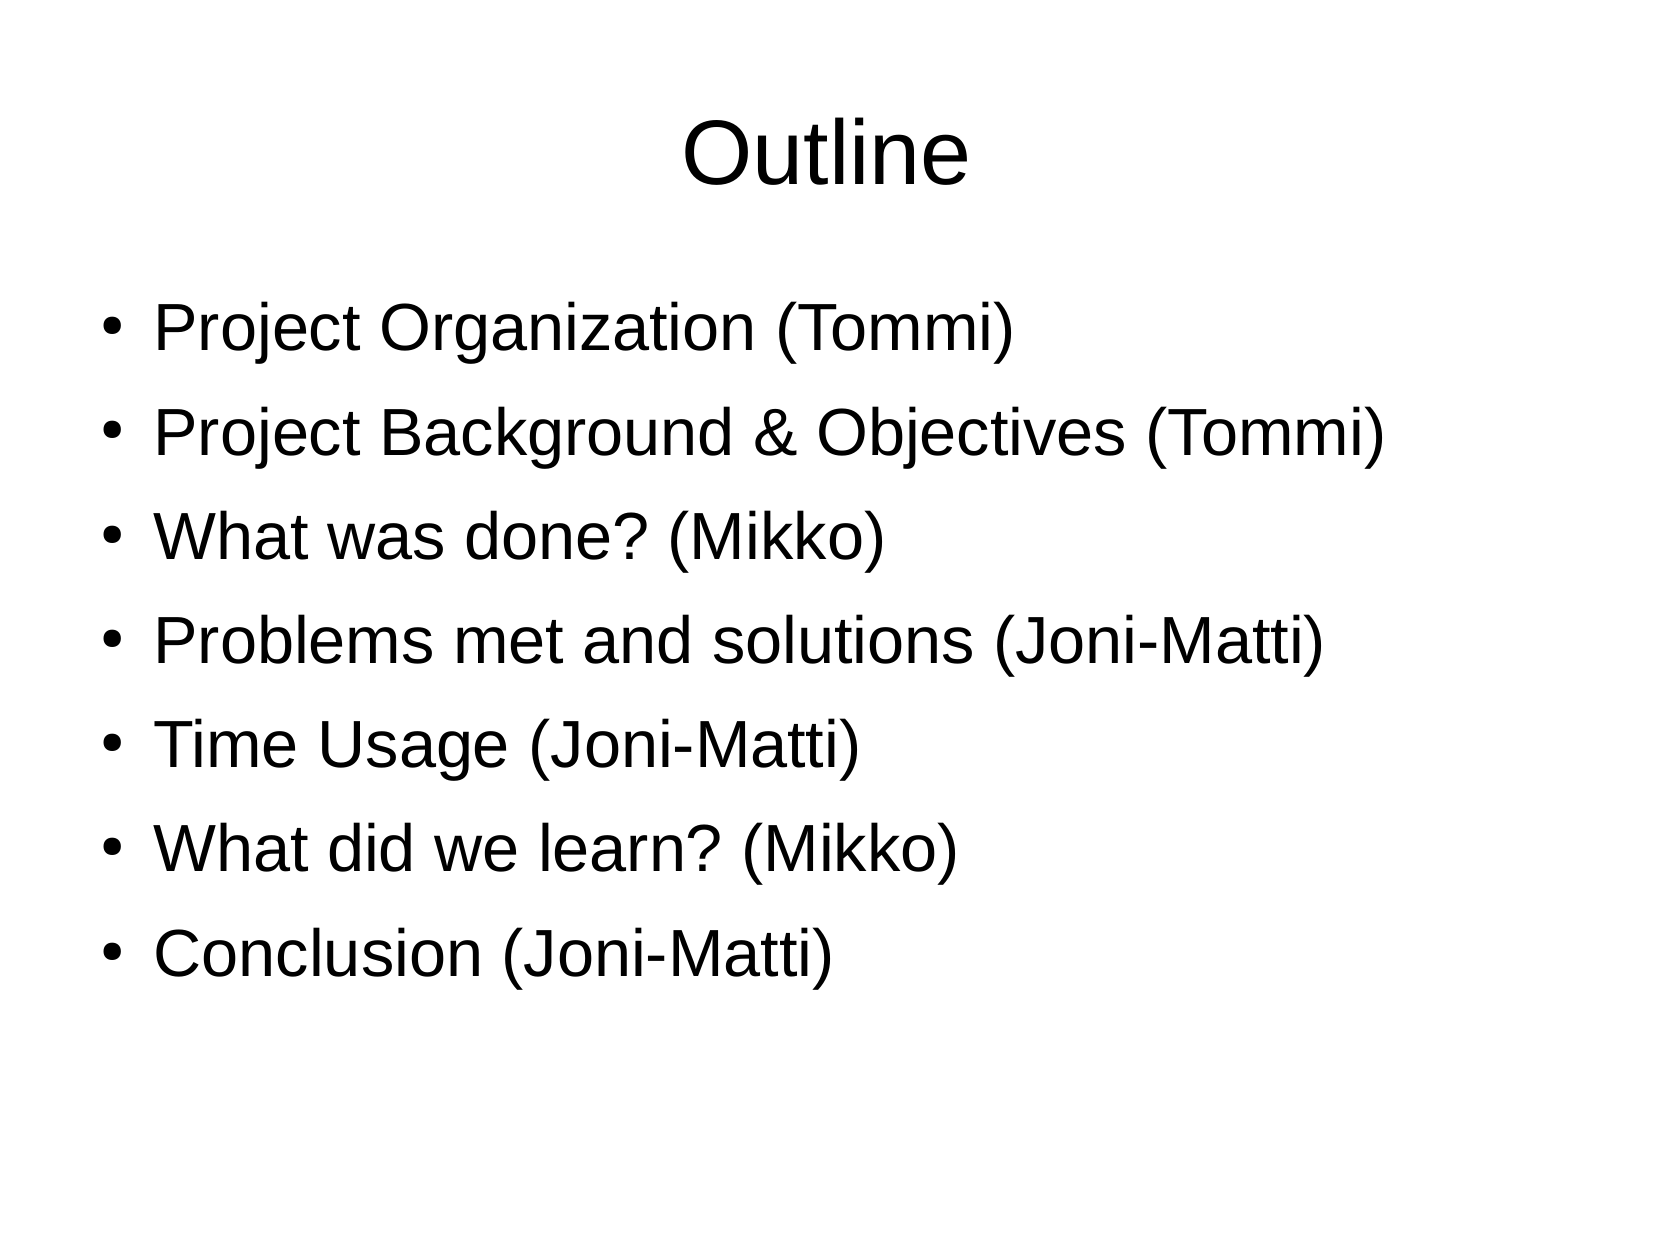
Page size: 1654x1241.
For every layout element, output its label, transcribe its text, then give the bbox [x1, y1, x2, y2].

title Outline [82, 49, 1571, 257]
list Project Organization (Tommi) Project Background & Objectives (Tommi) What was done? (Mikko) Problems met and solutions (Joni-Matti) Time Usage (Joni-Matti) What did we learn? (Mikko) Conclusion (Joni-Matti) [82, 290, 1571, 1010]
